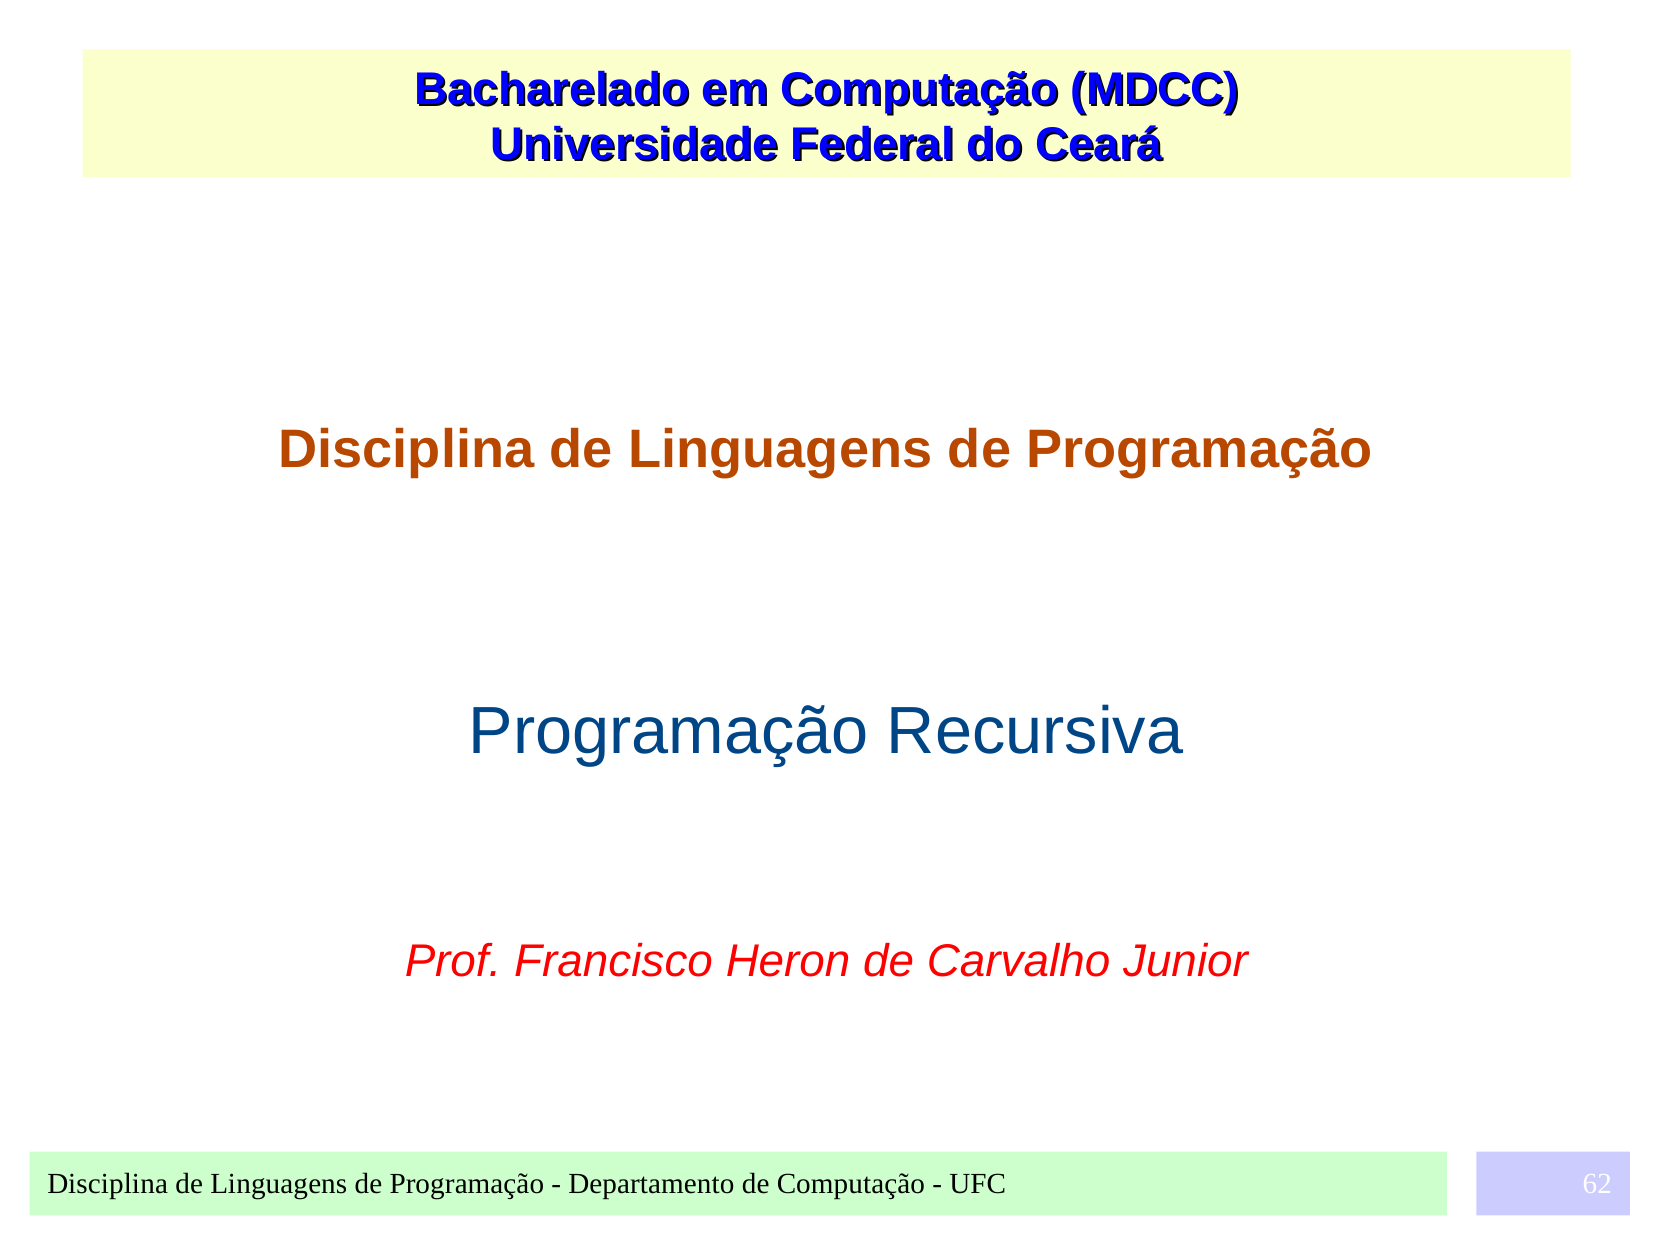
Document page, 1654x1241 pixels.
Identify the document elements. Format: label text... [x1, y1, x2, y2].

subtitle Disciplina de Linguagens de Programação Programação Recursiva Prof. Francisco Heron de Carvalho Junior [82, 290, 1571, 1109]
title Bacharelado em Computação (MDCC) Universidade Federal do Ceará [82, 49, 1571, 178]
